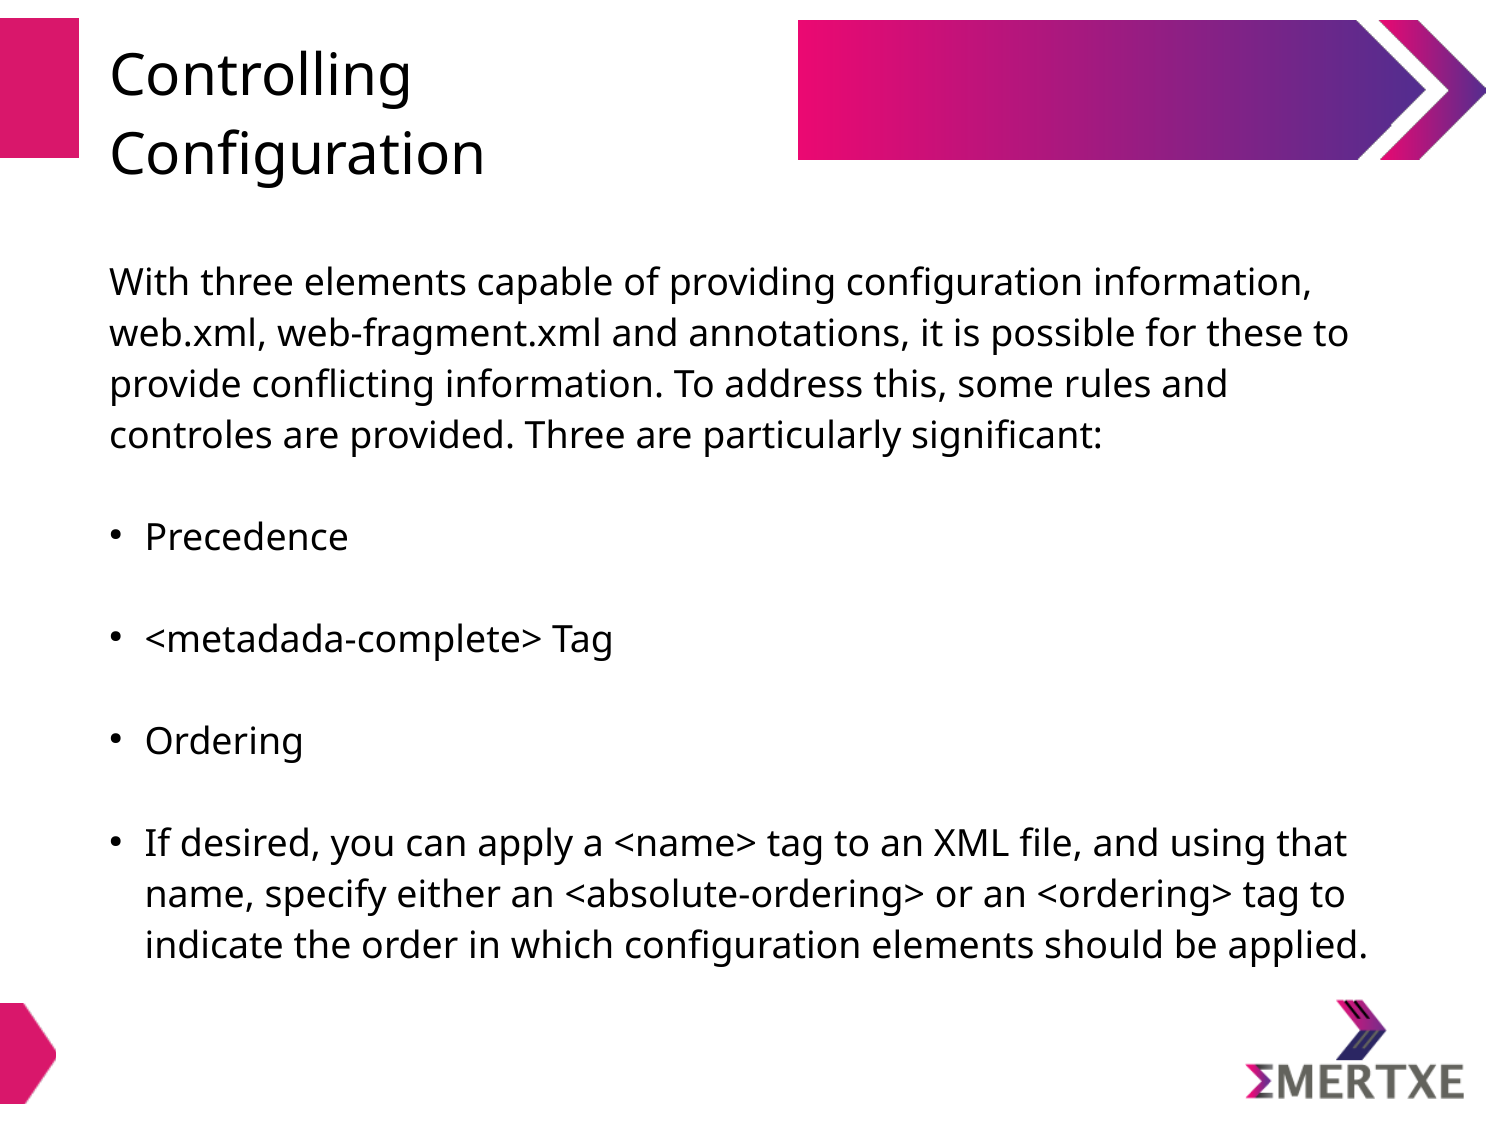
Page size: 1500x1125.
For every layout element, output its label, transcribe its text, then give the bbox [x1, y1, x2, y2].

text_box Controlling Configuration [94, 25, 780, 177]
picture [1245, 996, 1465, 1099]
picture [798, 20, 1486, 160]
text_box With three elements capable of providing configuration information, web.xml, web-fragment.xml and annotations, it is possible for these to provide conflicting information. To address this, some rules and controles are provided. Three are particularly significant: Precedence <metadada-complete> Tag Ordering If desired, you can apply a <name> tag to an XML file, and using that name, specify either an <absolute-ordering> or an <ordering> tag to indicate the order in which configuration elements should be applied. [94, 248, 1406, 967]
